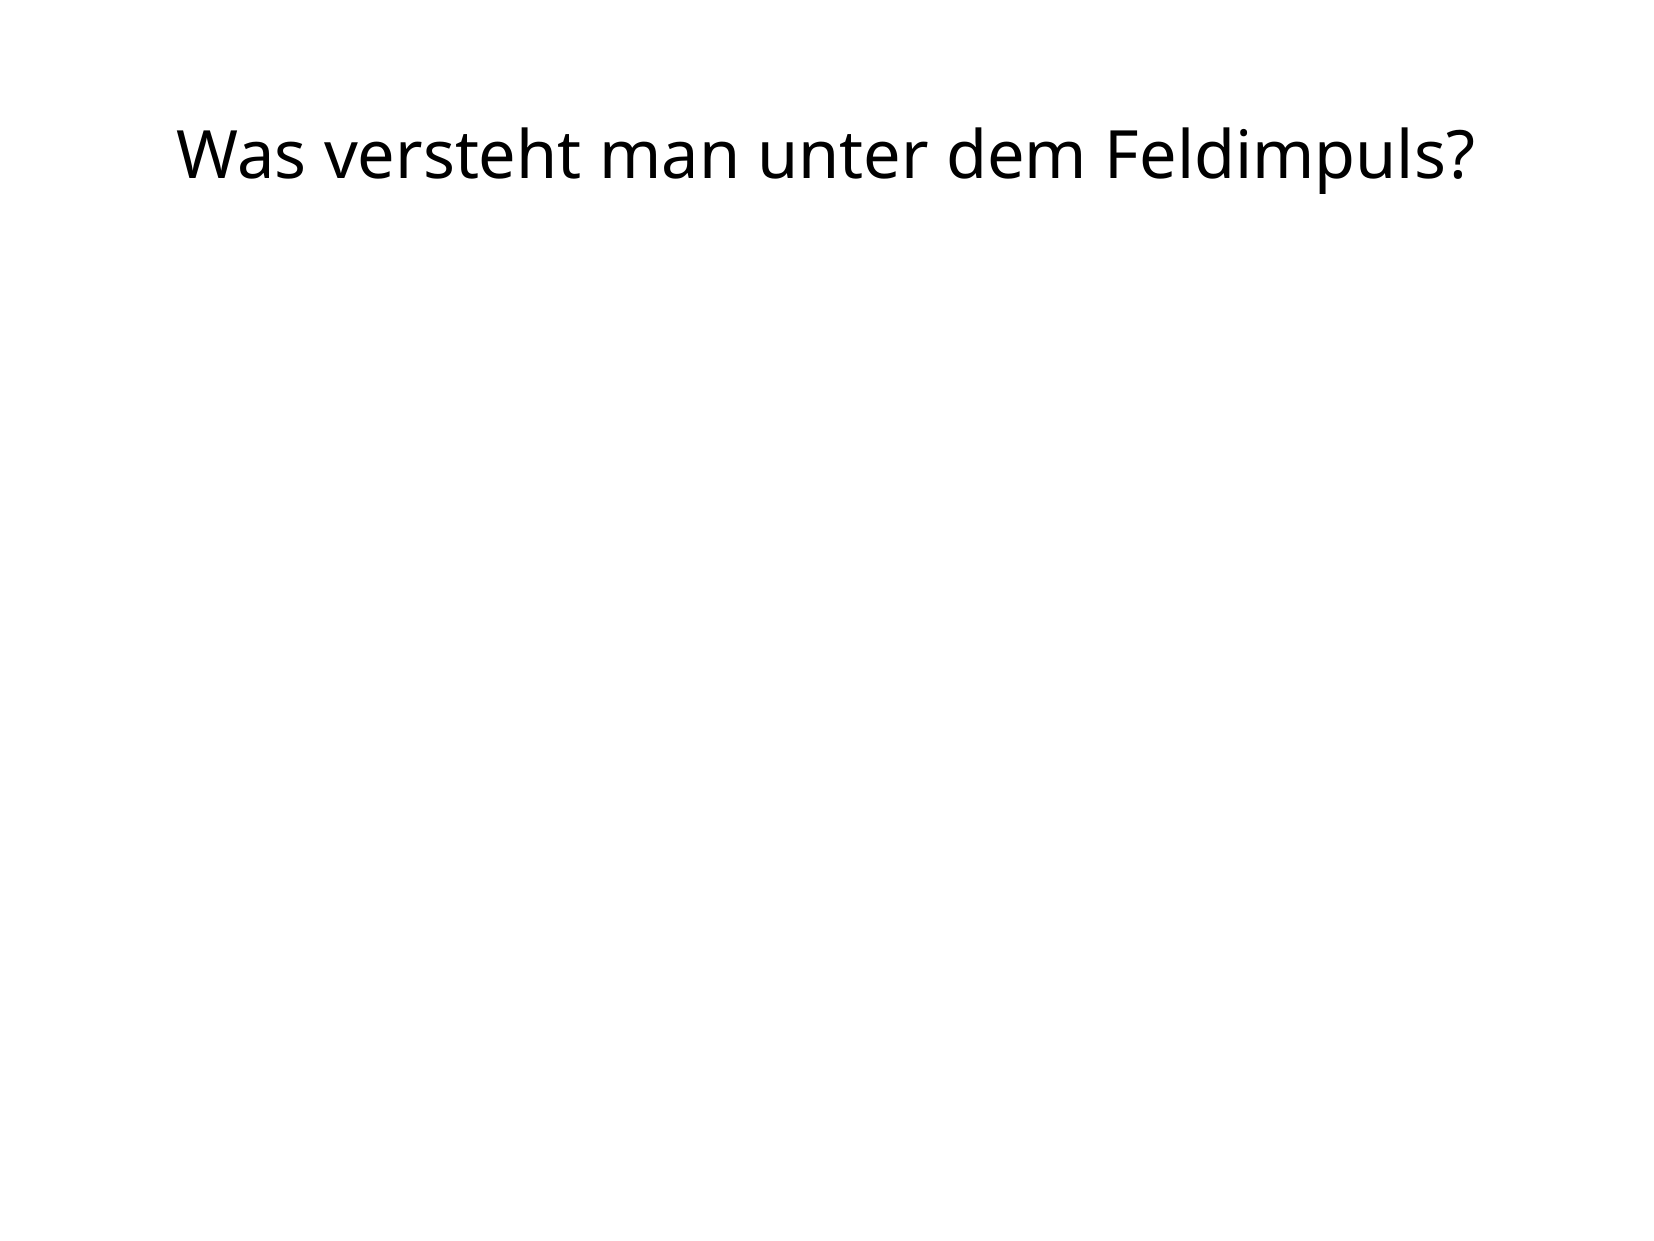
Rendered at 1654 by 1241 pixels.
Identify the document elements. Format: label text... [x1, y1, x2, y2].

title Was versteht man unter dem Feldimpuls? [82, 49, 1571, 257]
